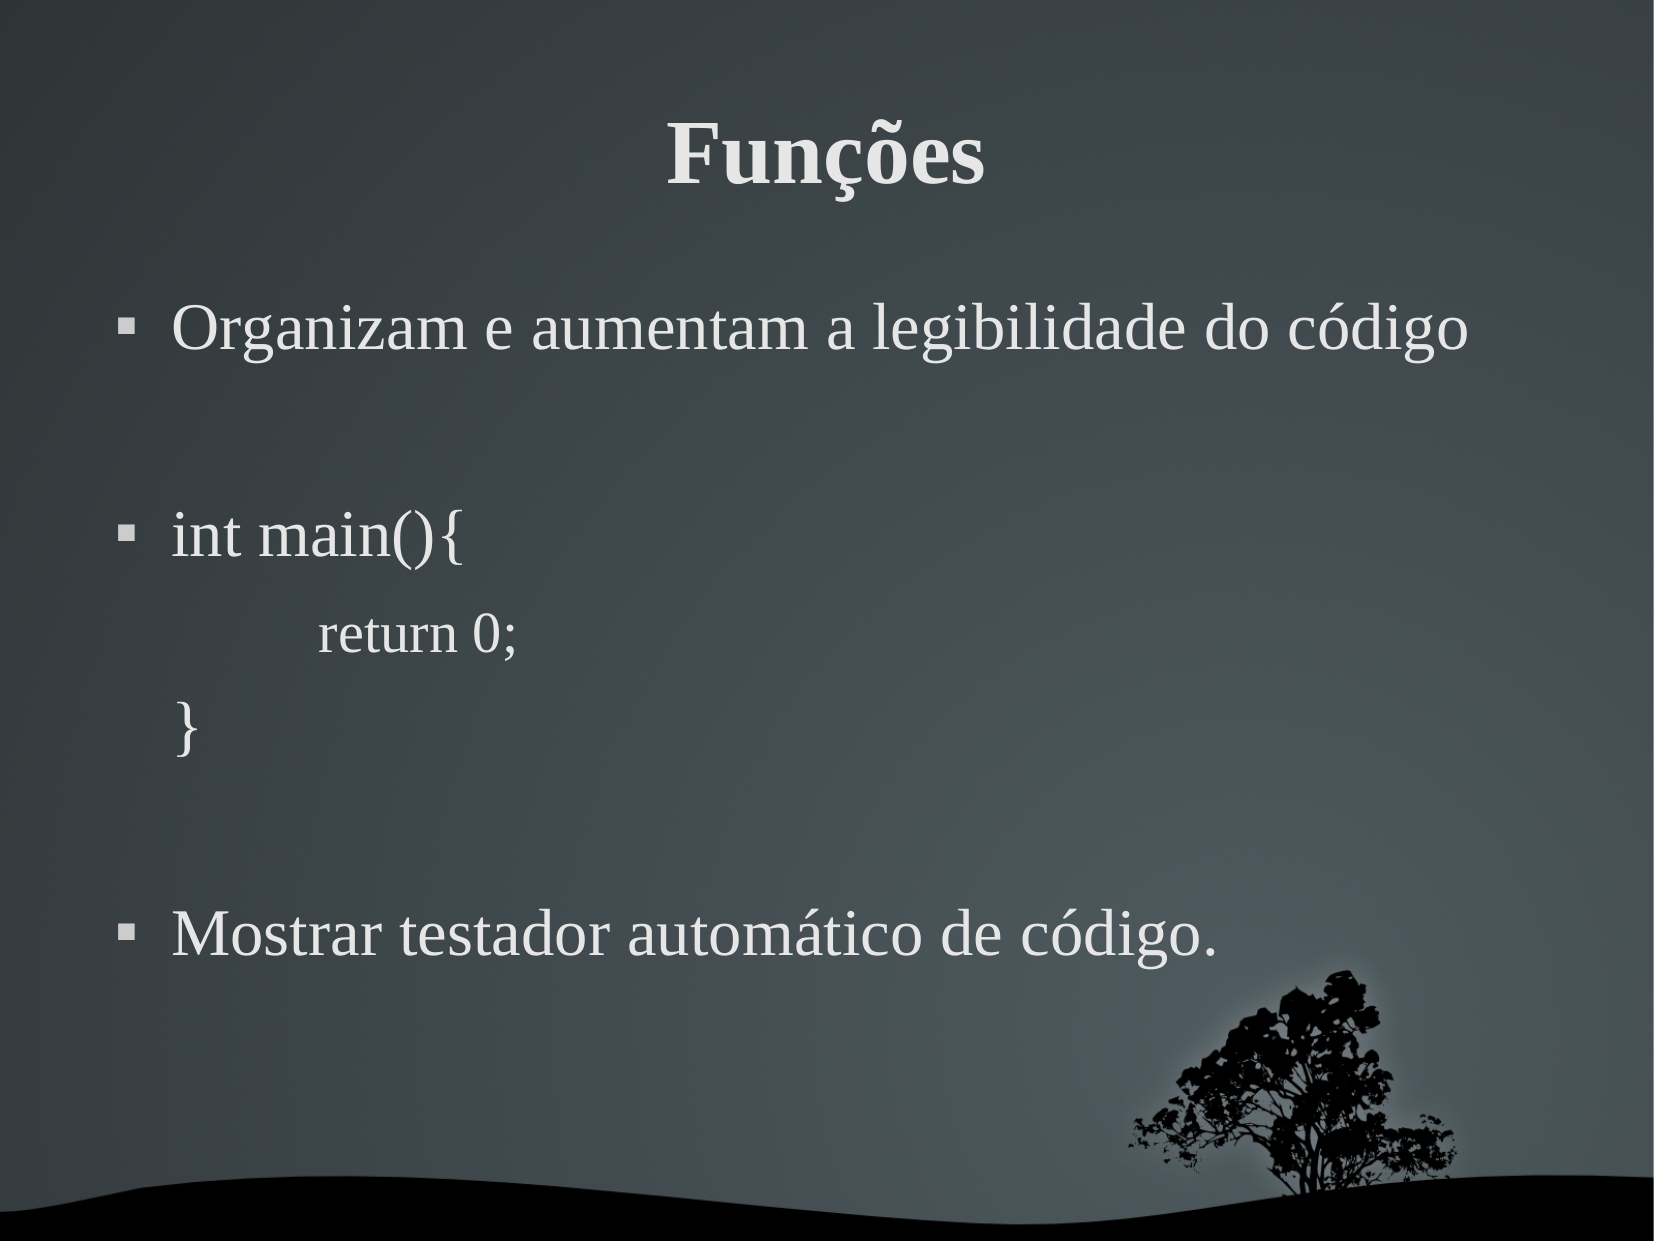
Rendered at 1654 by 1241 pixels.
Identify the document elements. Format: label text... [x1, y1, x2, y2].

title Funções [82, 49, 1571, 257]
list Organizam e aumentam a legibilidade do código int main(){ return 0; } Mostrar testador automático de código. [82, 290, 1571, 1238]
picture [0, 0, 1654, 1241]
